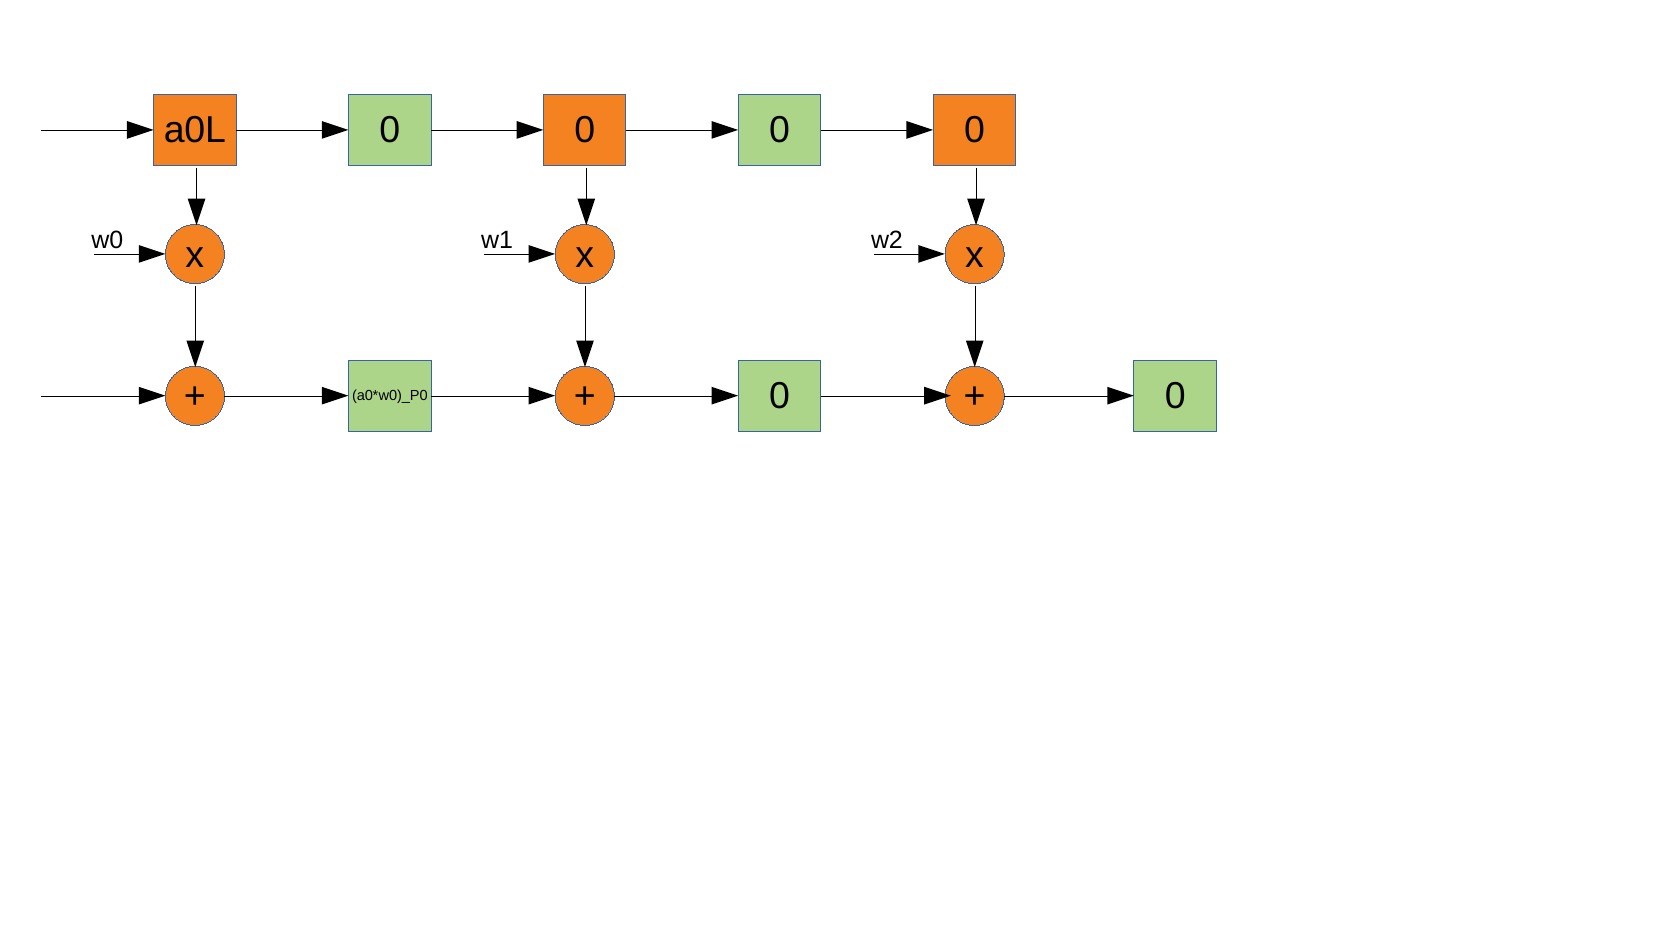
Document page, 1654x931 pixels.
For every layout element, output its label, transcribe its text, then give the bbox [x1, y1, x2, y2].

text_box 0 [738, 360, 821, 432]
text_box 0 [738, 94, 821, 166]
text_box (a0*w0)_P0 [348, 360, 432, 432]
text_box w1 [466, 218, 529, 262]
text_box a0L [153, 94, 237, 166]
text_box w2 [856, 218, 918, 262]
text_box w0 [76, 218, 139, 262]
text_box + [945, 366, 1005, 426]
text_box + [165, 366, 225, 426]
text_box x [165, 224, 225, 284]
text_box x [555, 224, 615, 284]
text_box 0 [1133, 360, 1217, 432]
text_box 0 [933, 94, 1016, 166]
text_box + [555, 366, 615, 426]
text_box x [945, 224, 1005, 284]
text_box 0 [543, 94, 626, 166]
text_box 0 [348, 94, 432, 166]
